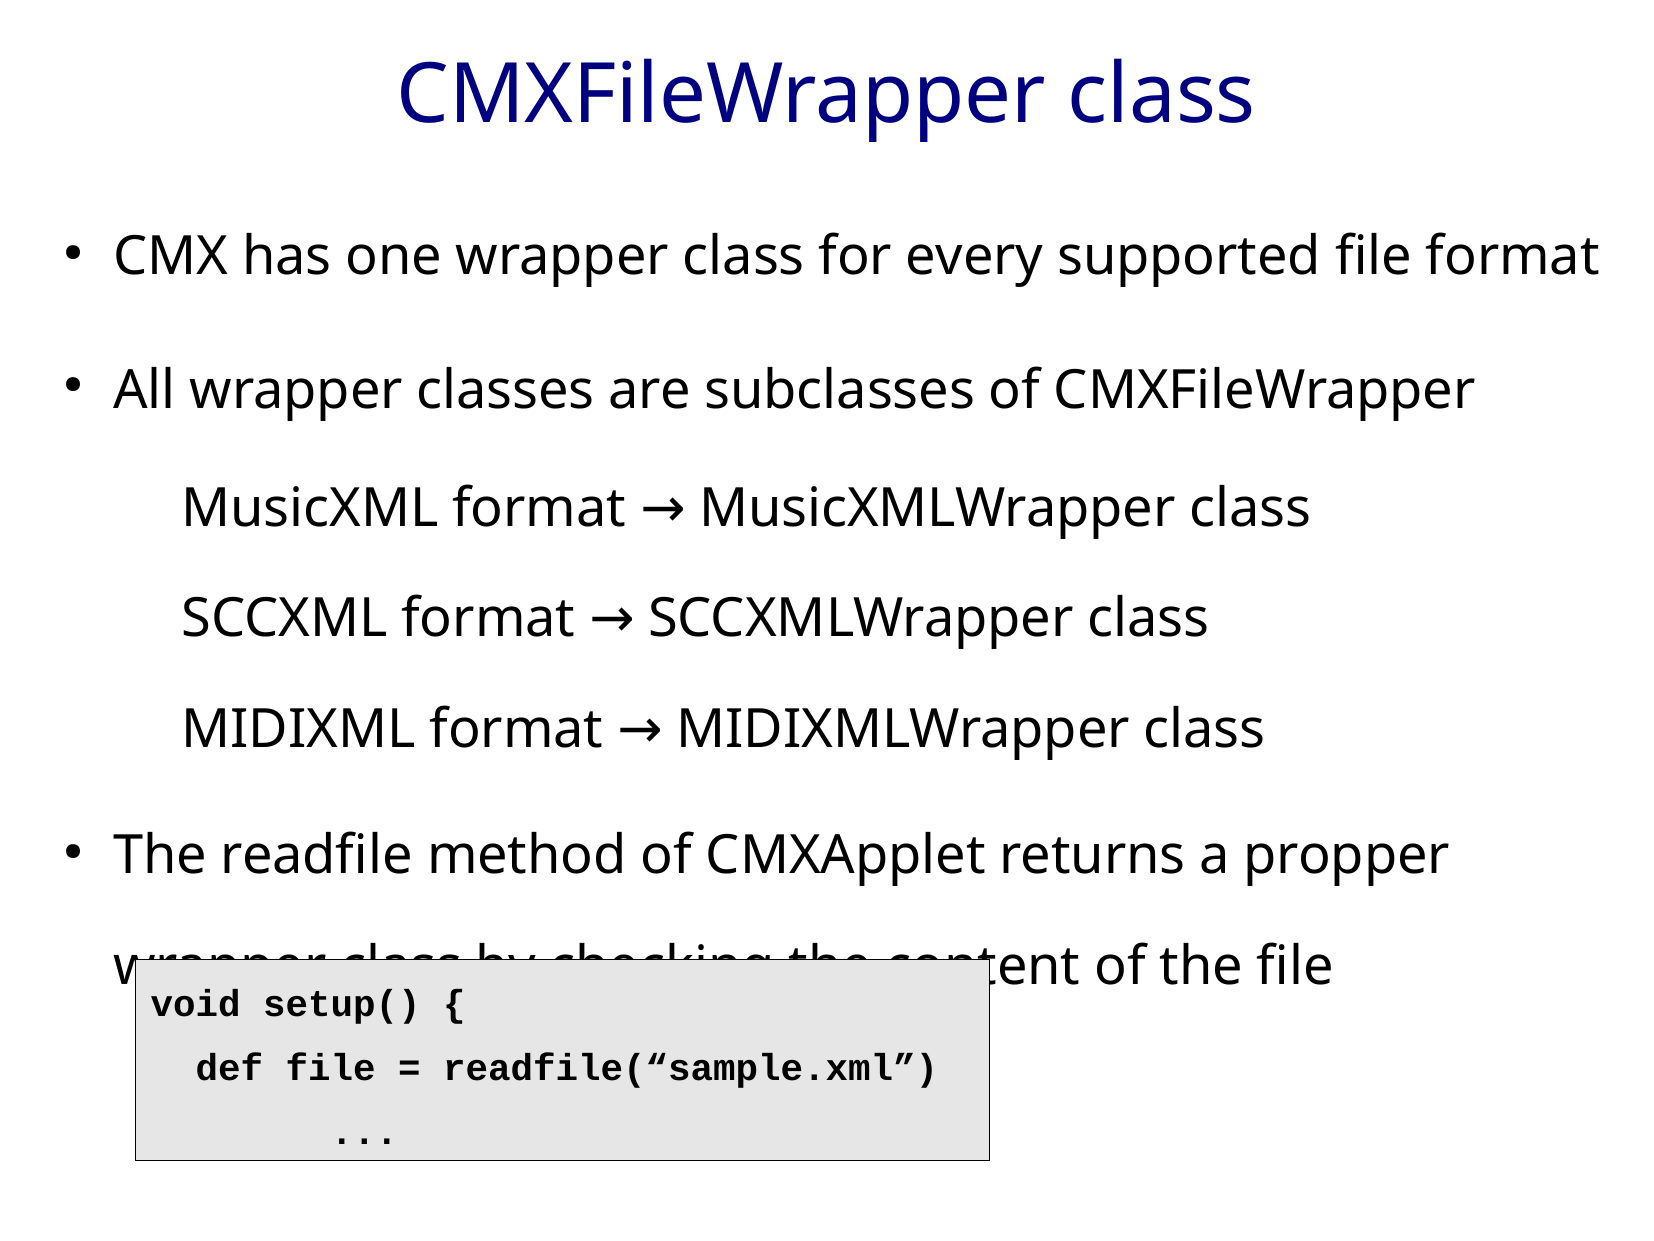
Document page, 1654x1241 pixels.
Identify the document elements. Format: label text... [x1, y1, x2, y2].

list CMX has one wrapper class for every supported file format All wrapper classes are subclasses of CMXFileWrapper MusicXML format → MusicXMLWrapper class SCCXML format → SCCXMLWrapper class MIDIXML format → MIDIXMLWrapper class The readfile method of CMXApplet returns a propper wrapper class by checking the content of the file [47, 180, 1615, 1040]
text_box void setup() { def file = readfile(“sample.xml”) ... [135, 959, 990, 1161]
title CMXFileWrapper class [82, 45, 1571, 136]
